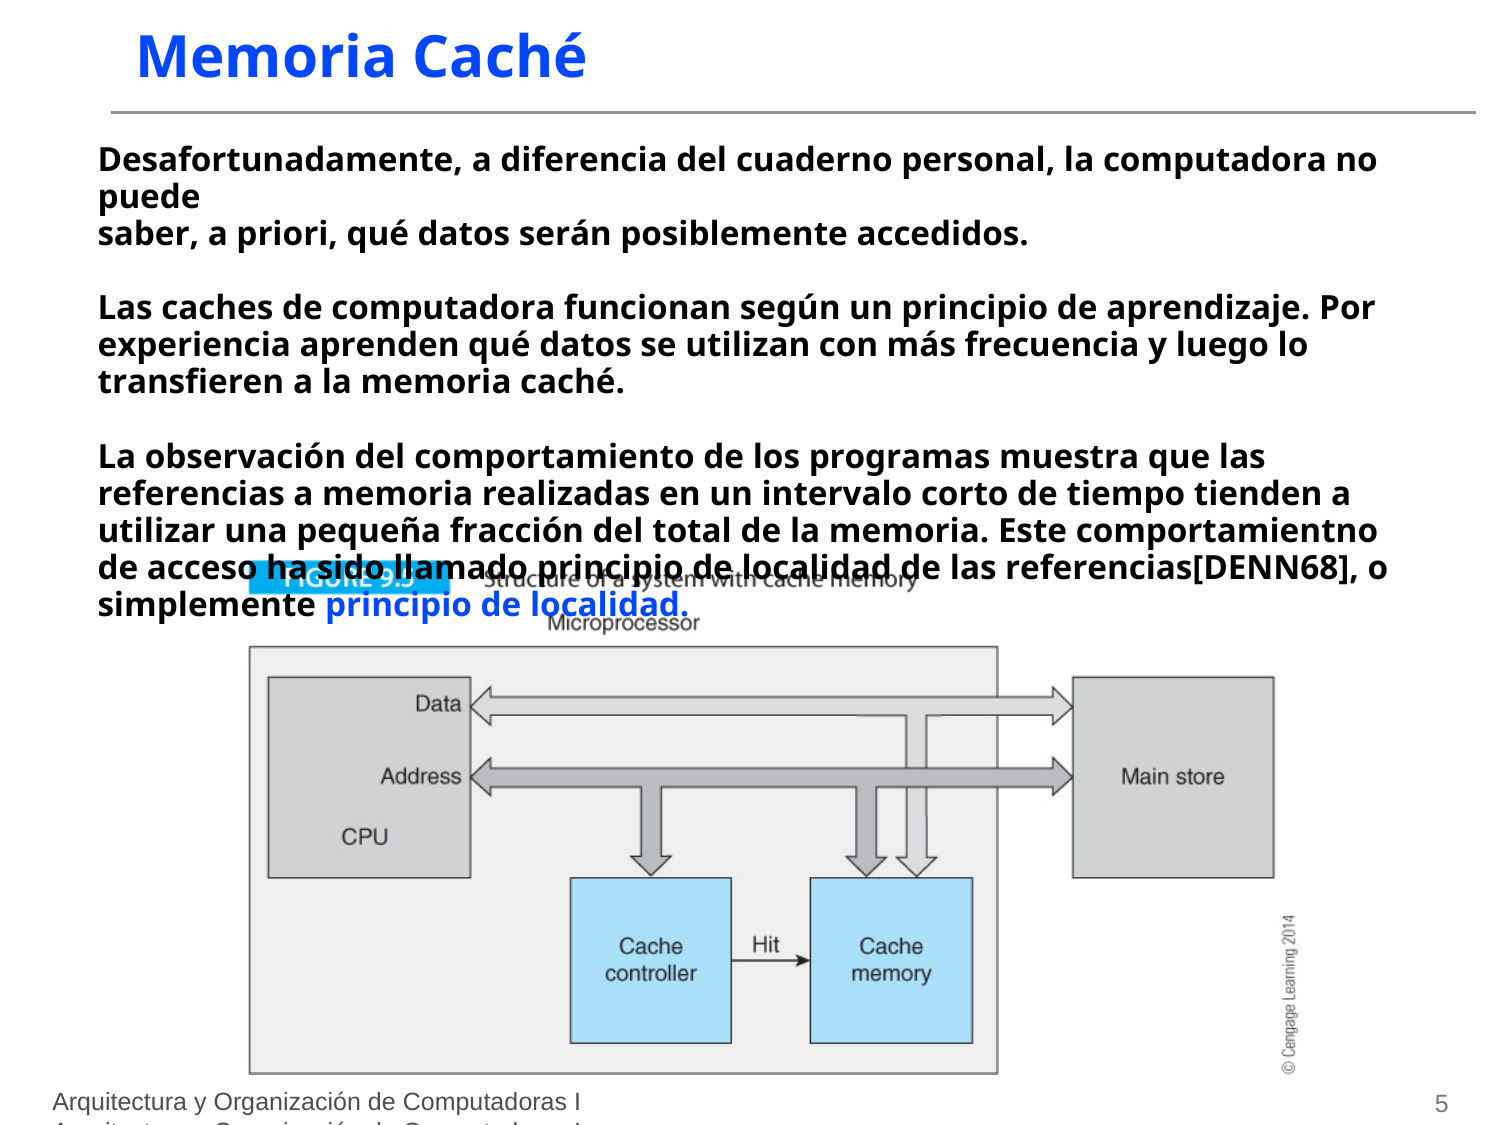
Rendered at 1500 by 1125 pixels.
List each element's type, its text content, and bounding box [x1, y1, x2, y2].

picture [248, 833, 1298, 1075]
title Memoria Caché [125, 24, 1271, 104]
text_box Desafortunadamente, a diferencia del cuaderno personal, la computadora no puede saber, a priori, qué datos serán posiblemente accedidos. Las caches de computadora funcionan según un principio de aprendizaje. Por experiencia aprenden qué datos se utilizan con más frecuencia y luego lo transfieren a la memoria caché. La observación del comportamiento de los programas muestra que las referencias a memoria realizadas en un intervalo corto de tiempo tienden a utilizar una pequeña fracción del total de la memoria. Este comportamientno de acceso ha sido llamado principio de localidad de las referencias[DENN68], o simplemente principio de localidad. [82, 134, 1441, 833]
